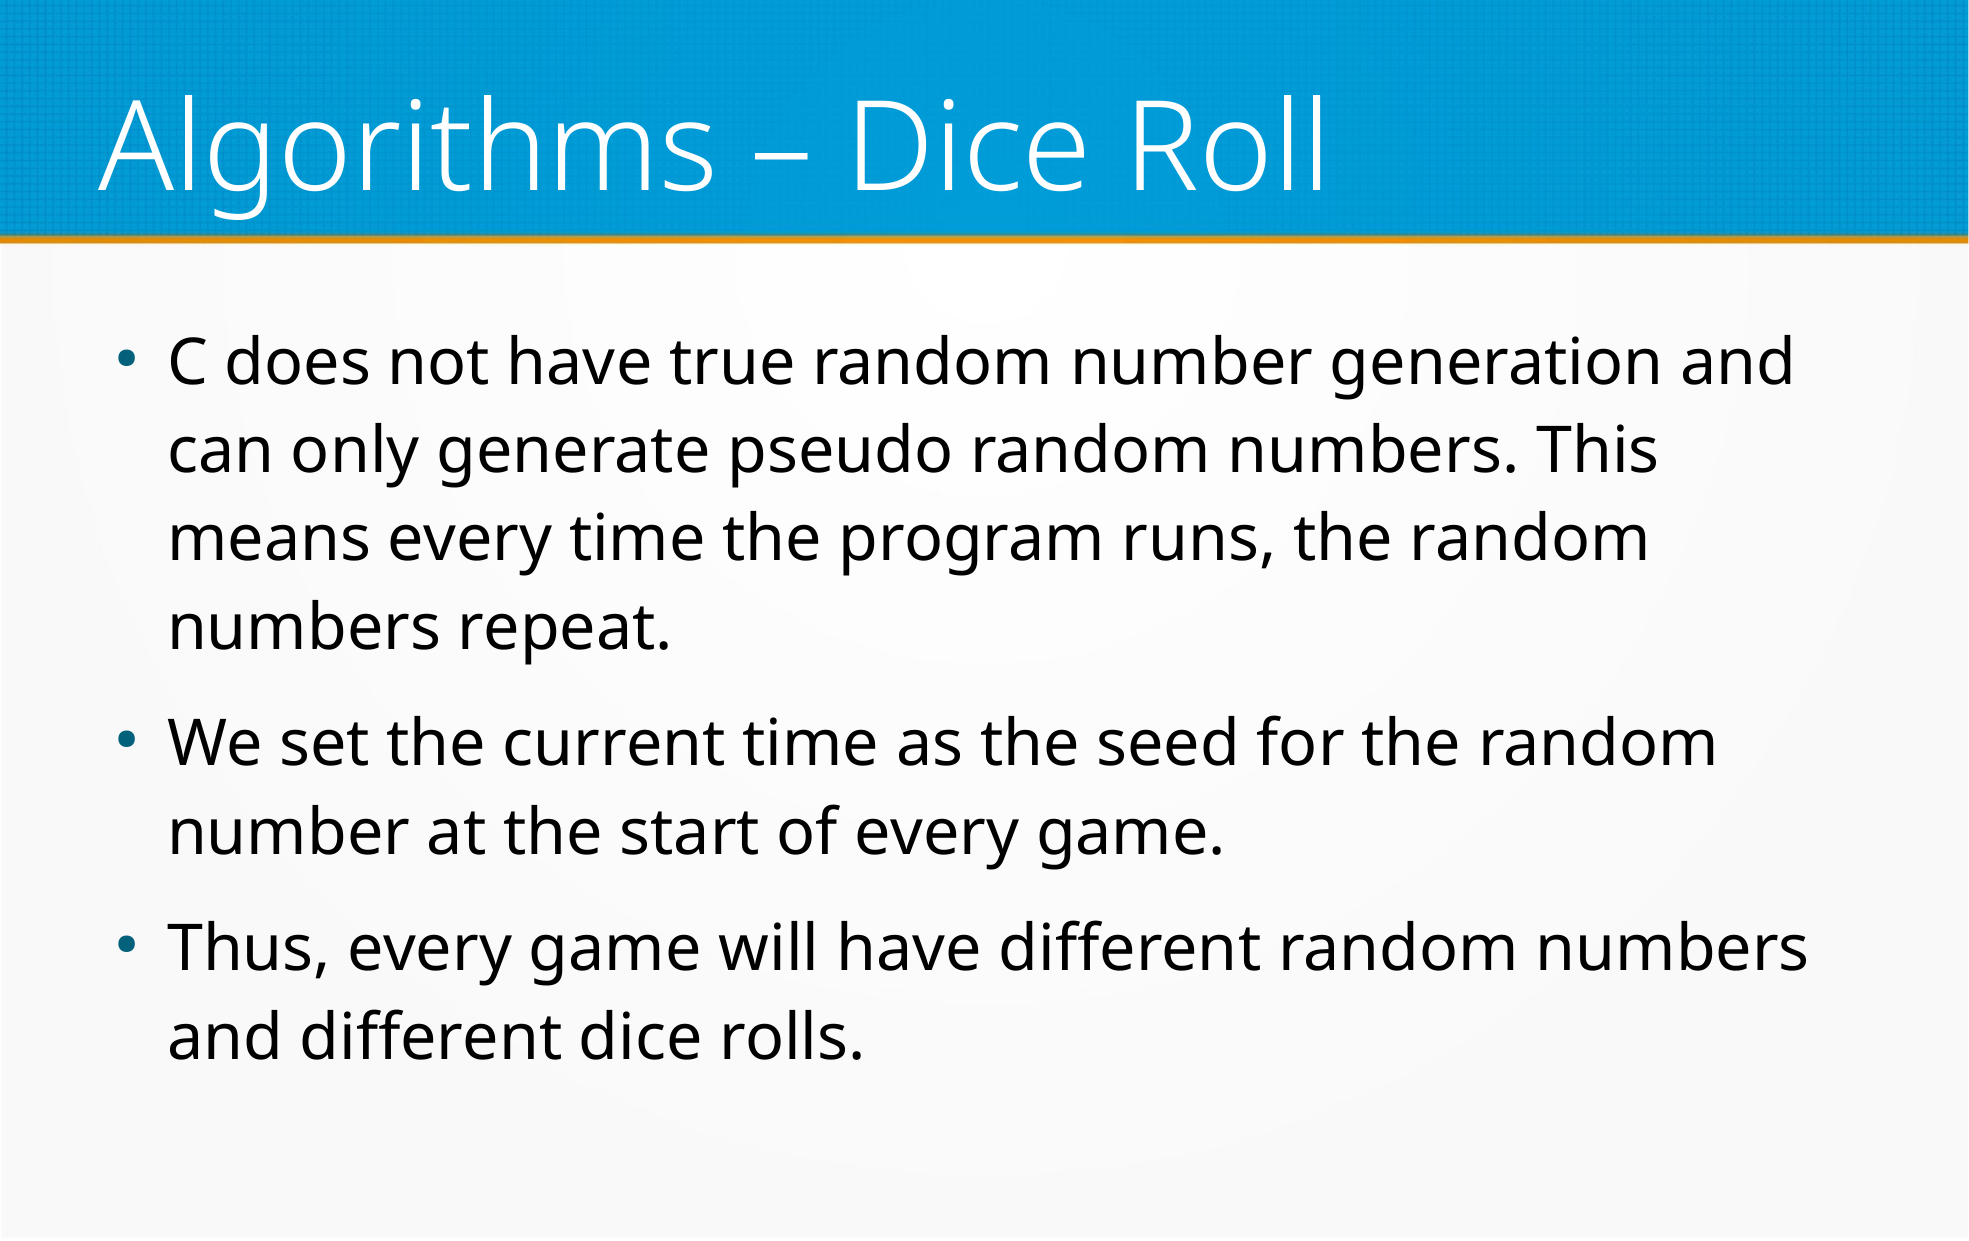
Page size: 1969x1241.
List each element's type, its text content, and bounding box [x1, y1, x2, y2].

title Algorithms – Dice Roll [98, 19, 1870, 227]
picture [0, 233, 1969, 1241]
list C does not have true random number generation and can only generate pseudo random numbers. This means every time the program runs, the random numbers repeat. We set the current time as the seed for the random number at the start of every game. Thus, every game will have different random numbers and different dice rolls. [98, 315, 1861, 1081]
